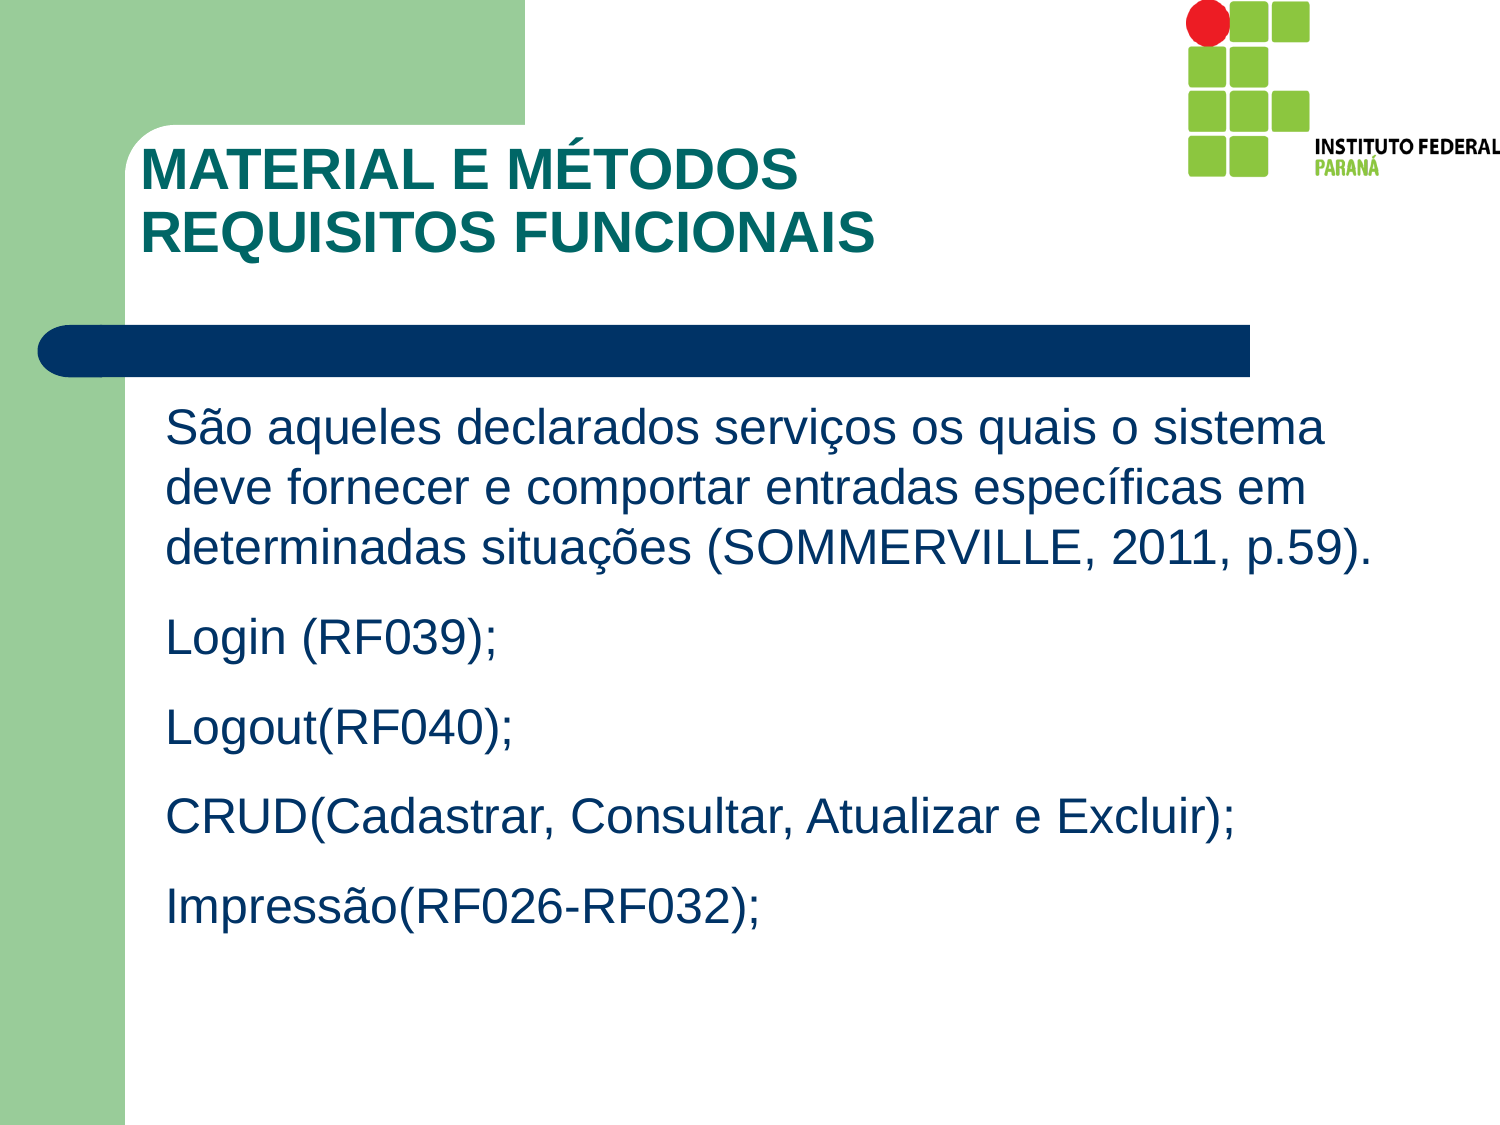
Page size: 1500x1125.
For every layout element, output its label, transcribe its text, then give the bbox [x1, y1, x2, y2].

picture [1186, 0, 1500, 125]
title MATERIAL E MÉTODOS REQUISITOS FUNCIONAIS [125, 125, 1500, 273]
list São aqueles declarados serviços os quais o sistema deve fornecer e comportar entradas específicas em determinadas situações (SOMMERVILLE, 2011, p.59). Login (RF039); Logout(RF040); CRUD(Cadastrar, Consultar, Atualizar e Excluir); Impressão(RF026-RF032); [150, 387, 1463, 1001]
